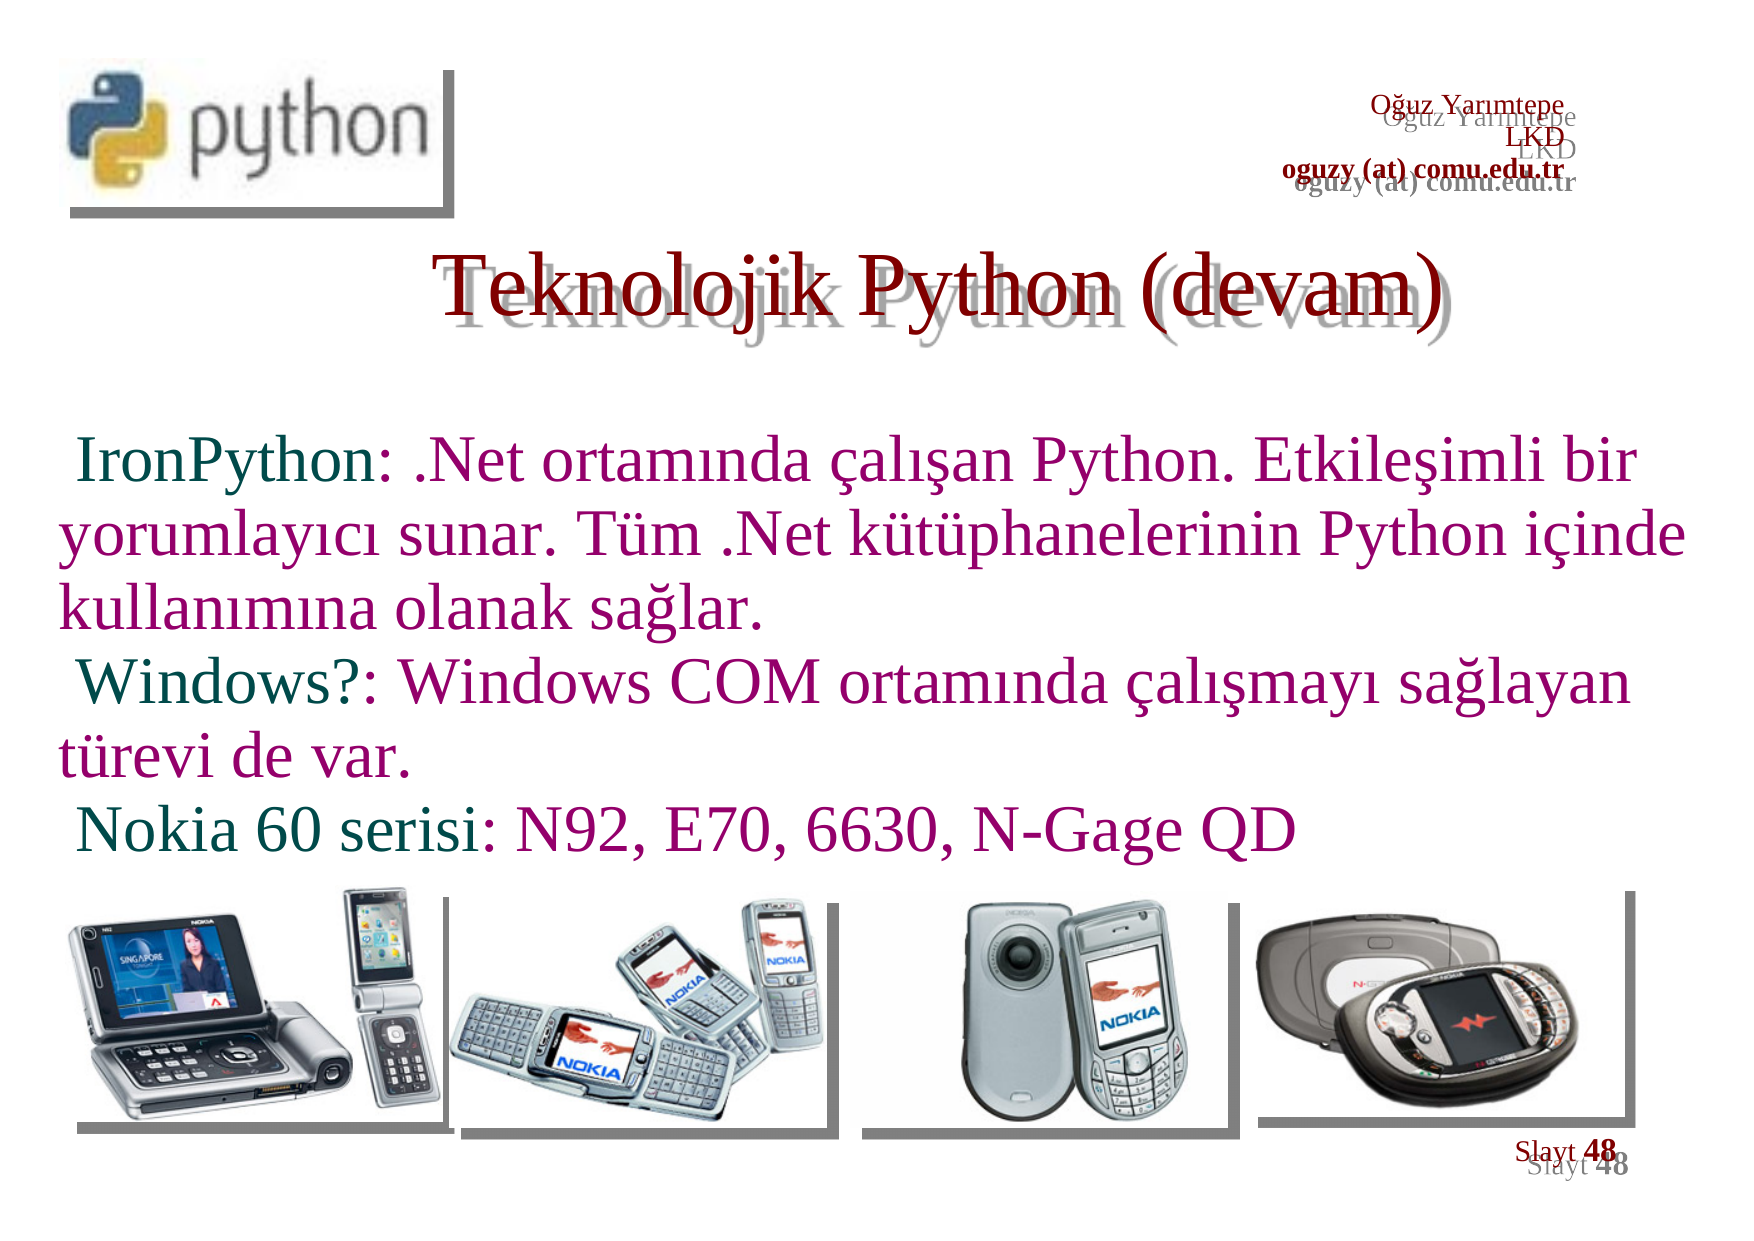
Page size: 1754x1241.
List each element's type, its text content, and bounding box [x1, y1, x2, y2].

picture [1246, 879, 1625, 1117]
picture [850, 891, 1228, 1128]
picture [65, 885, 443, 1123]
picture [449, 891, 827, 1128]
subtitle IronPython: .Net ortamında çalışan Python. Etkileşimli bir yorumlayıcı sunar. Tüm .Net kütüphanelerinin Python içinde kullanımına olanak sağlar. Windows?: Windows COM ortamında çalışmayı sağlayan türevi de var. Nokia 60 serisi: N92, E70, 6630, N-Gage QD [59, 307, 1695, 981]
picture [59, 58, 443, 207]
title Teknolojik Python (devam) [194, 214, 1684, 307]
